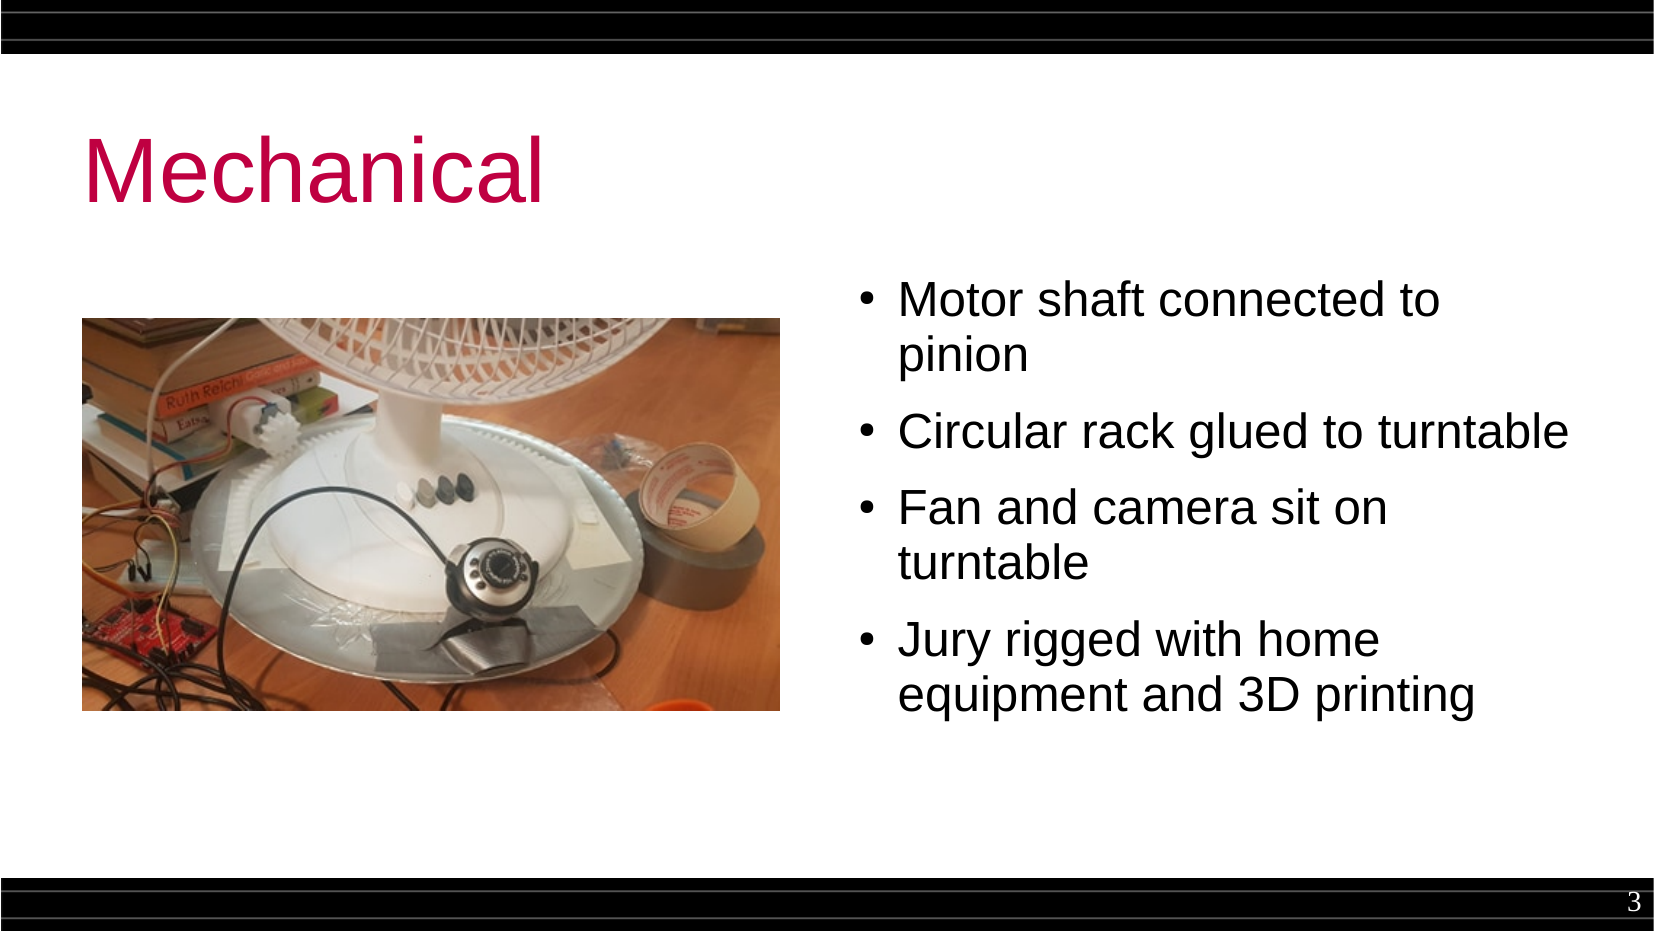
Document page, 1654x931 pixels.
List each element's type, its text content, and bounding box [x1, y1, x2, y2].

list Motor shaft connected to pinion Circular rack glued to turntable Fan and camera sit on turntable Jury rigged with home equipment and 3D printing [845, 271, 1572, 758]
title Mechanical [82, 92, 1571, 249]
picture [1, 0, 1654, 54]
picture [1, 878, 1654, 931]
picture [82, 318, 780, 711]
